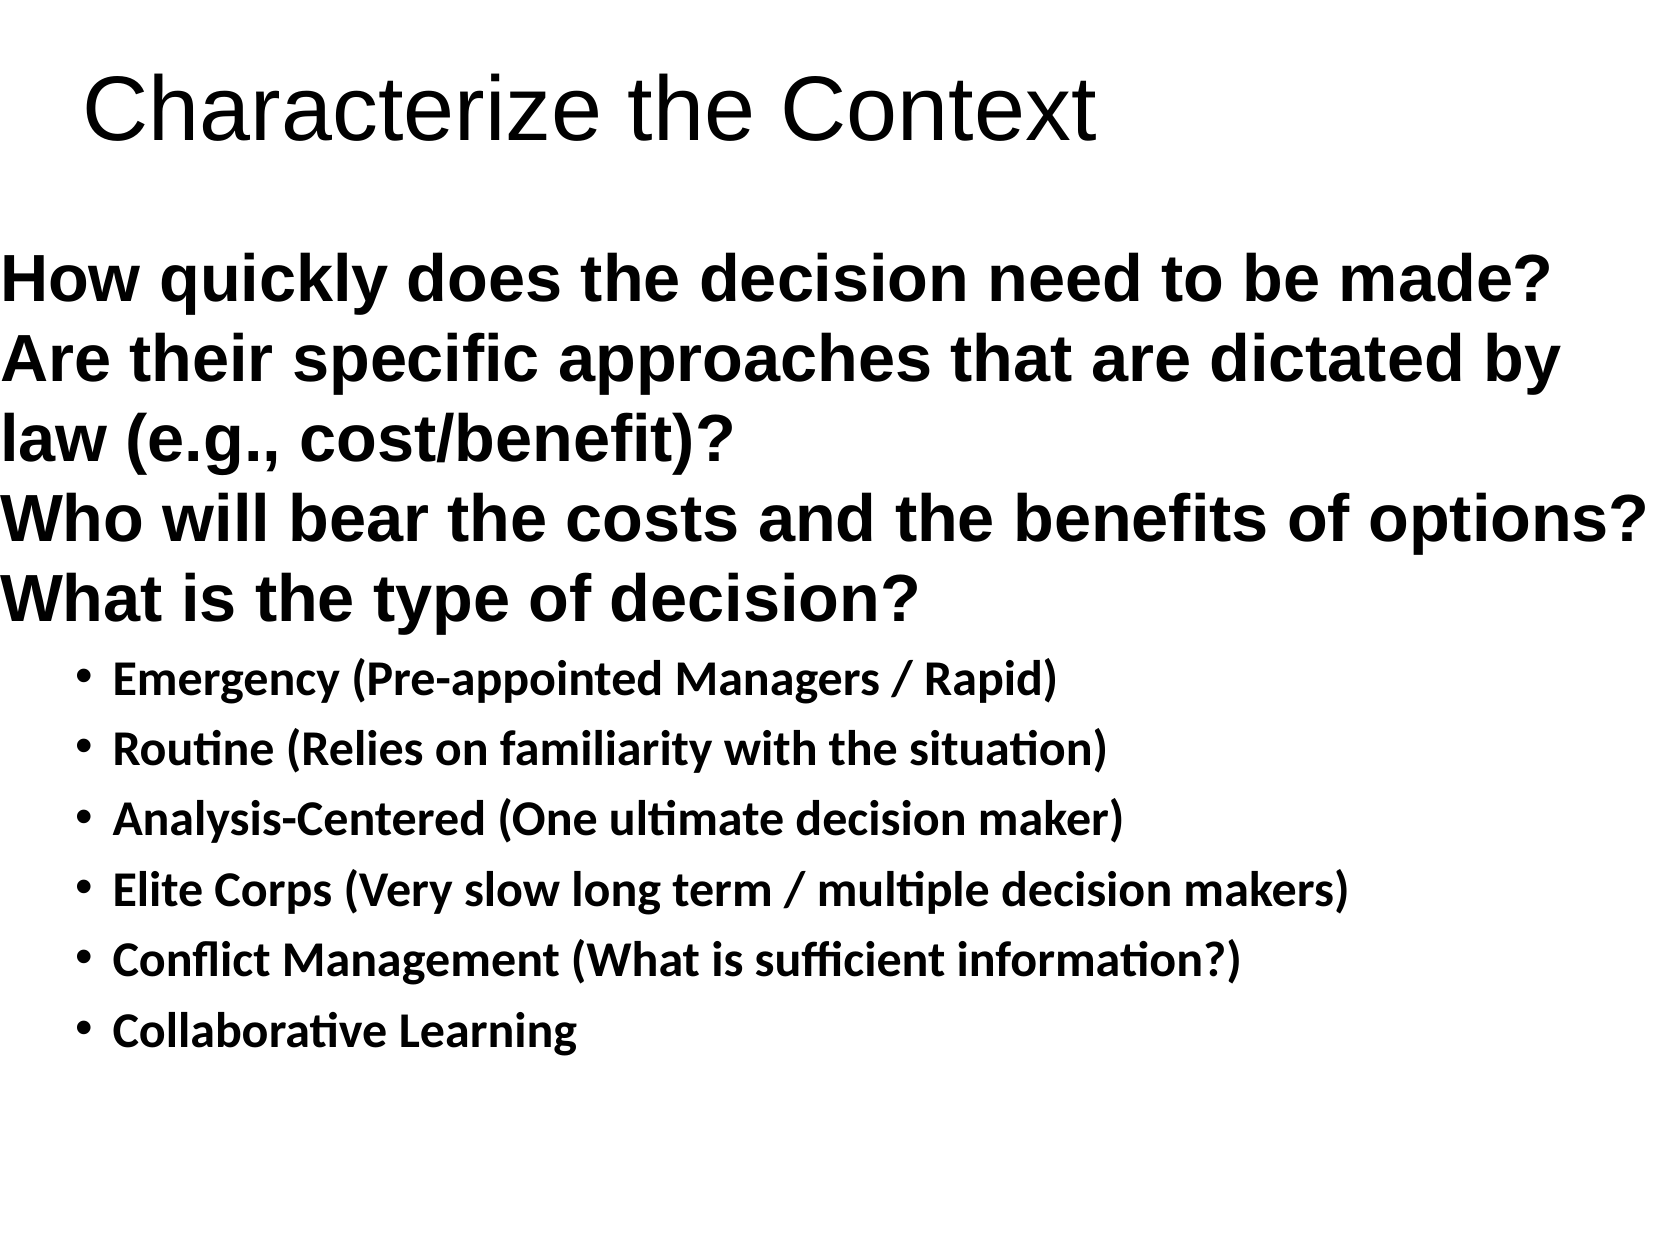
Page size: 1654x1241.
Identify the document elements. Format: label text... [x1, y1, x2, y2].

list How quickly does the decision need to be made? Are their specific approaches that are dictated by law (e.g., cost/benefit)? Who will bear the costs and the benefits of options? What is the type of decision? Emergency (Pre-appointed Managers / Rapid) Routine (Relies on familiarity with the situation) Analysis-Centered (One ultimate decision maker) Elite Corps (Very slow long term / multiple decision makers) Conflict Management (What is sufficient information?) Collaborative Learning [0, 234, 1654, 1241]
title Characterize the Context [82, 0, 1571, 207]
